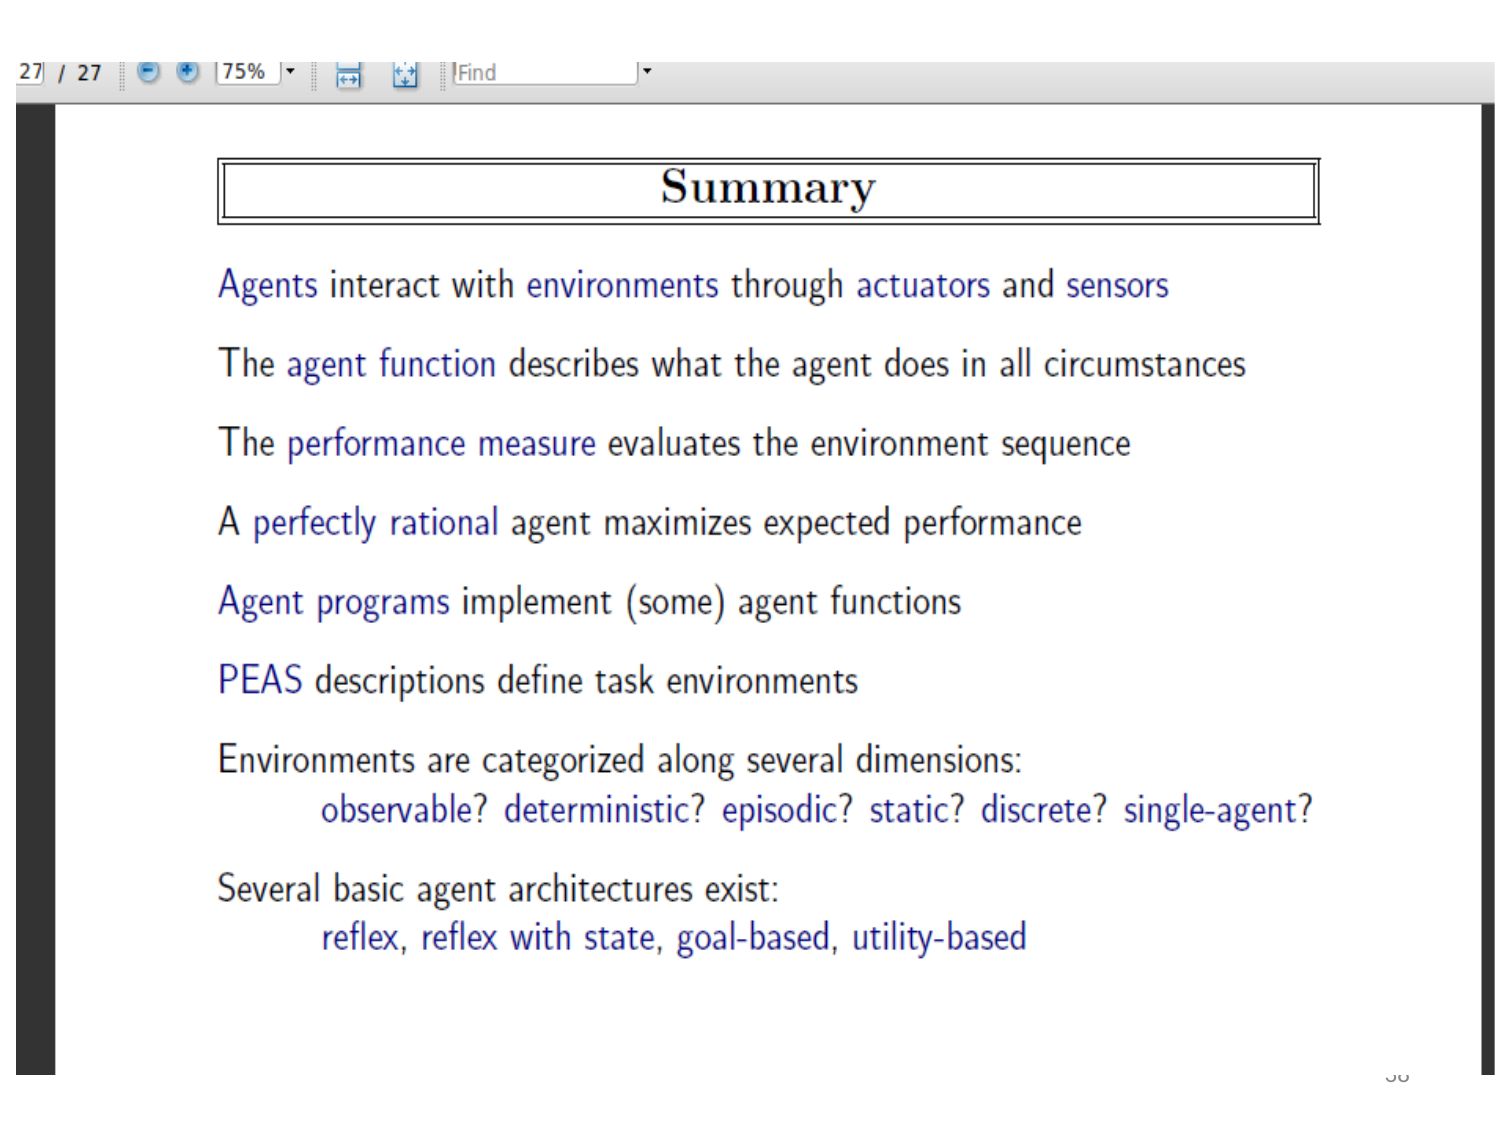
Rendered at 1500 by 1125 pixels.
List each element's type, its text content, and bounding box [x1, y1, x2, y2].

picture [16, 62, 1495, 1075]
slide_number <number> [1074, 1075, 1425, 1103]
